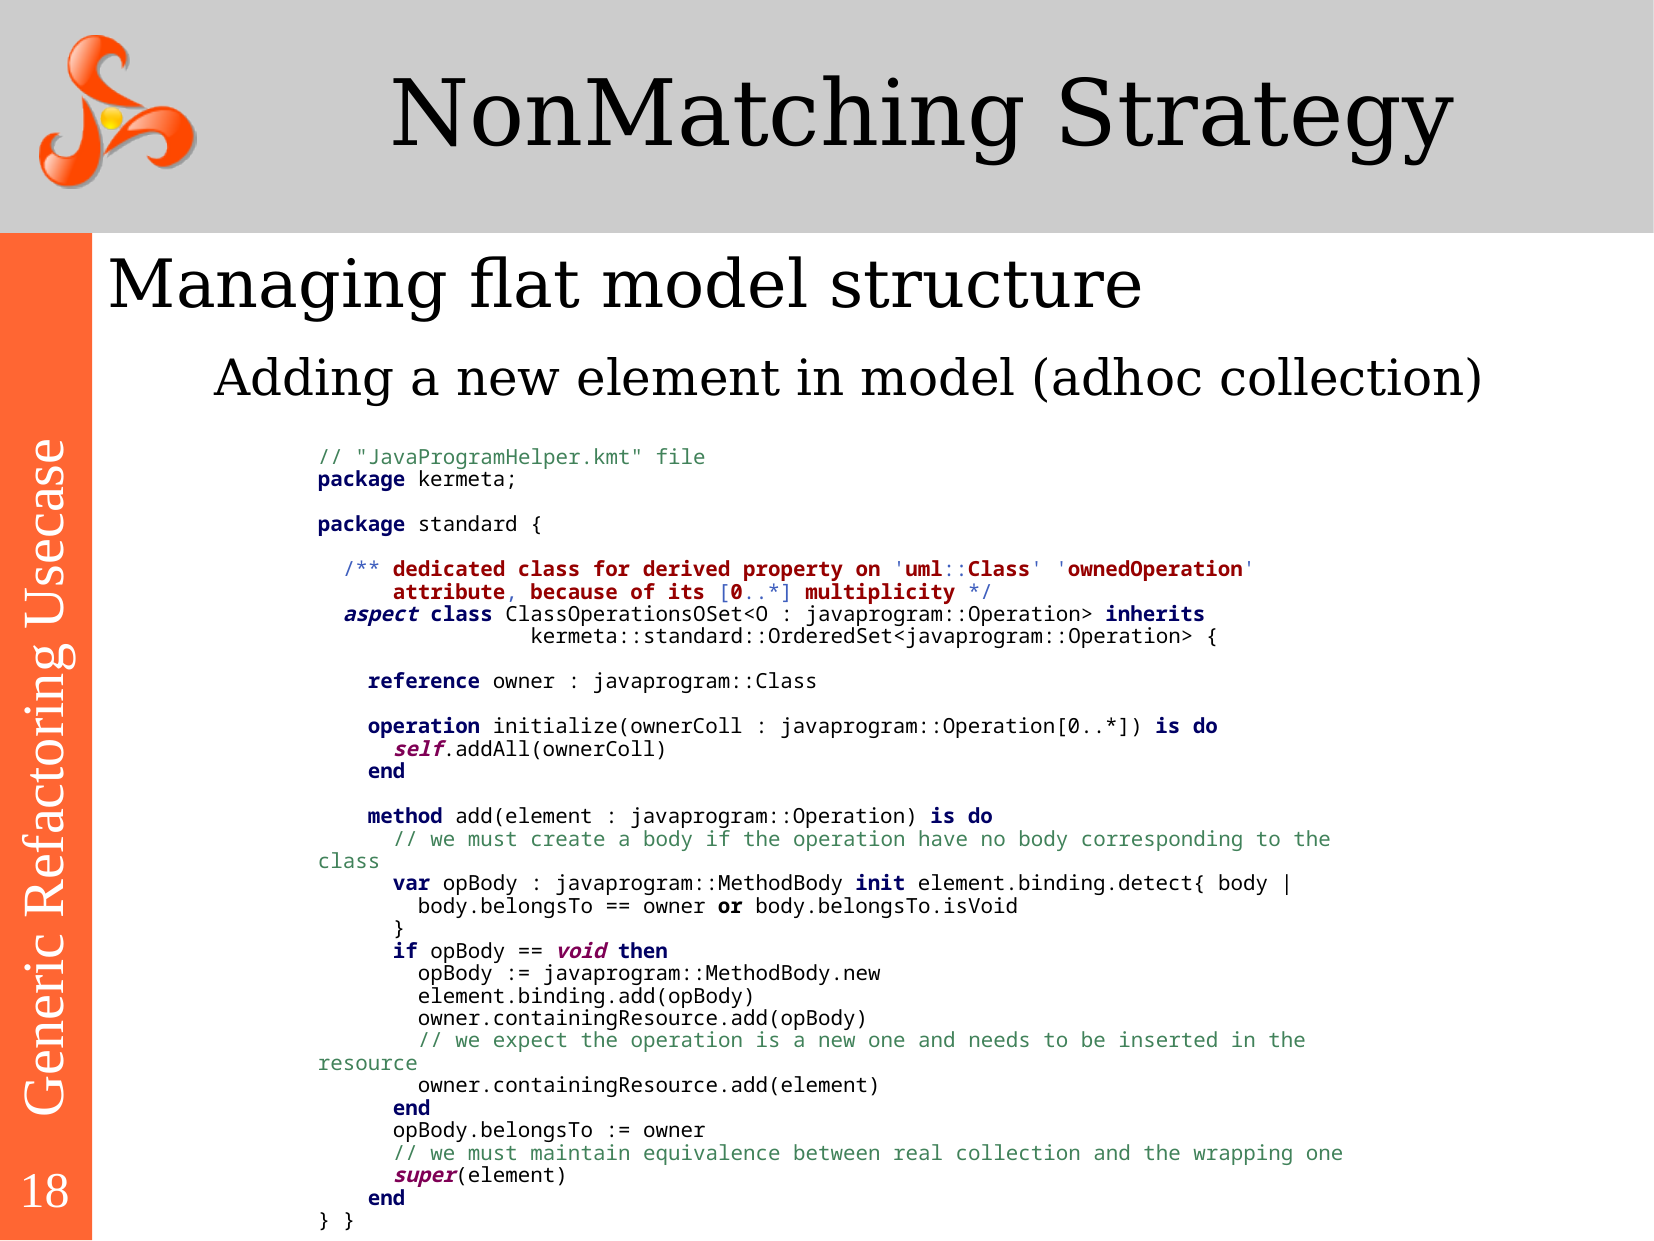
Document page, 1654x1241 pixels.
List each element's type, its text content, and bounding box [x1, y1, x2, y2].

text_box Generic Refactoring Usecase [12, 259, 76, 1118]
picture [39, 35, 197, 189]
list Managing flat model structure Adding a new element in model (adhoc collection) [107, 249, 1630, 412]
text_box // "JavaProgramHelper.kmt" file package kermeta; package standard { /** dedicated class for derived property on 'uml::Class' 'ownedOperation' attribute, because of its [0..*] multiplicity */ aspect class ClassOperationsOSet<O : javaprogram::Operation> inherits kermeta::standard::OrderedSet<javaprogram::Operation> { reference owner : javaprogram::Class operation initialize(ownerColl : javaprogram::Operation[0..*]) is do self.addAll(ownerColl) end method add(element : javaprogram::Operation) is do // we must create a body if the operation have no body corresponding to the class var opBody : javaprogram::MethodBody init element.binding.detect{ body | body.belongsTo == owner or body.belongsTo.isVoid } if opBody == void then opBody := javaprogram::MethodBody.new element.binding.add(opBody) owner.containingResource.add(opBody) // we expect the operation is a new one and needs to be inserted in the resource owner.containingResource.add(element) end opBody.belongsTo := owner // we must maintain equivalence between real collection and the wrapping one super(element) end } } [303, 439, 1418, 1195]
title NonMatching Strategy [226, 9, 1618, 223]
